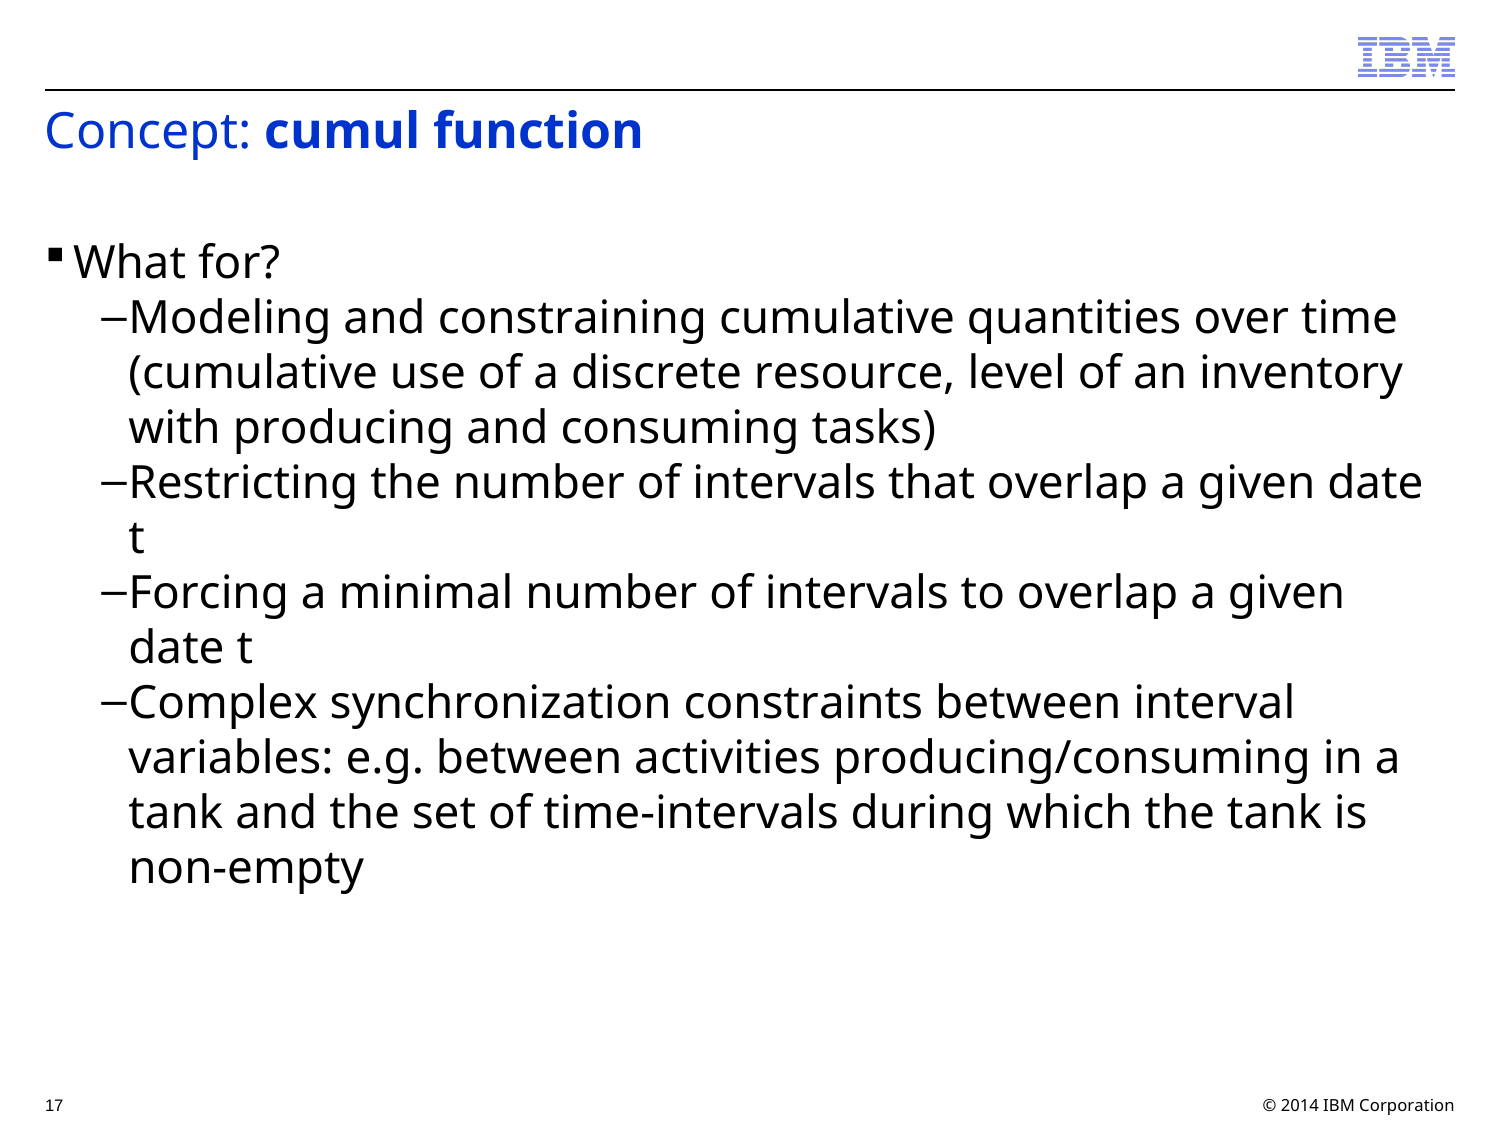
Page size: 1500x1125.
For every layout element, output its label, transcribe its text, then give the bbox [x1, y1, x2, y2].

picture [1358, 37, 1455, 77]
title Concept: cumul function [29, 97, 1500, 203]
list What for? Modeling and constraining cumulative quantities over time (cumulative use of a discrete resource, level of an inventory with producing and consuming tasks) Restricting the number of intervals that overlap a given date t Forcing a minimal number of intervals to overlap a given date t Complex synchronization constraints between interval variables: e.g. between activities producing/consuming in a tank and the set of time-intervals during which the tank is non-empty [29, 224, 1456, 1066]
